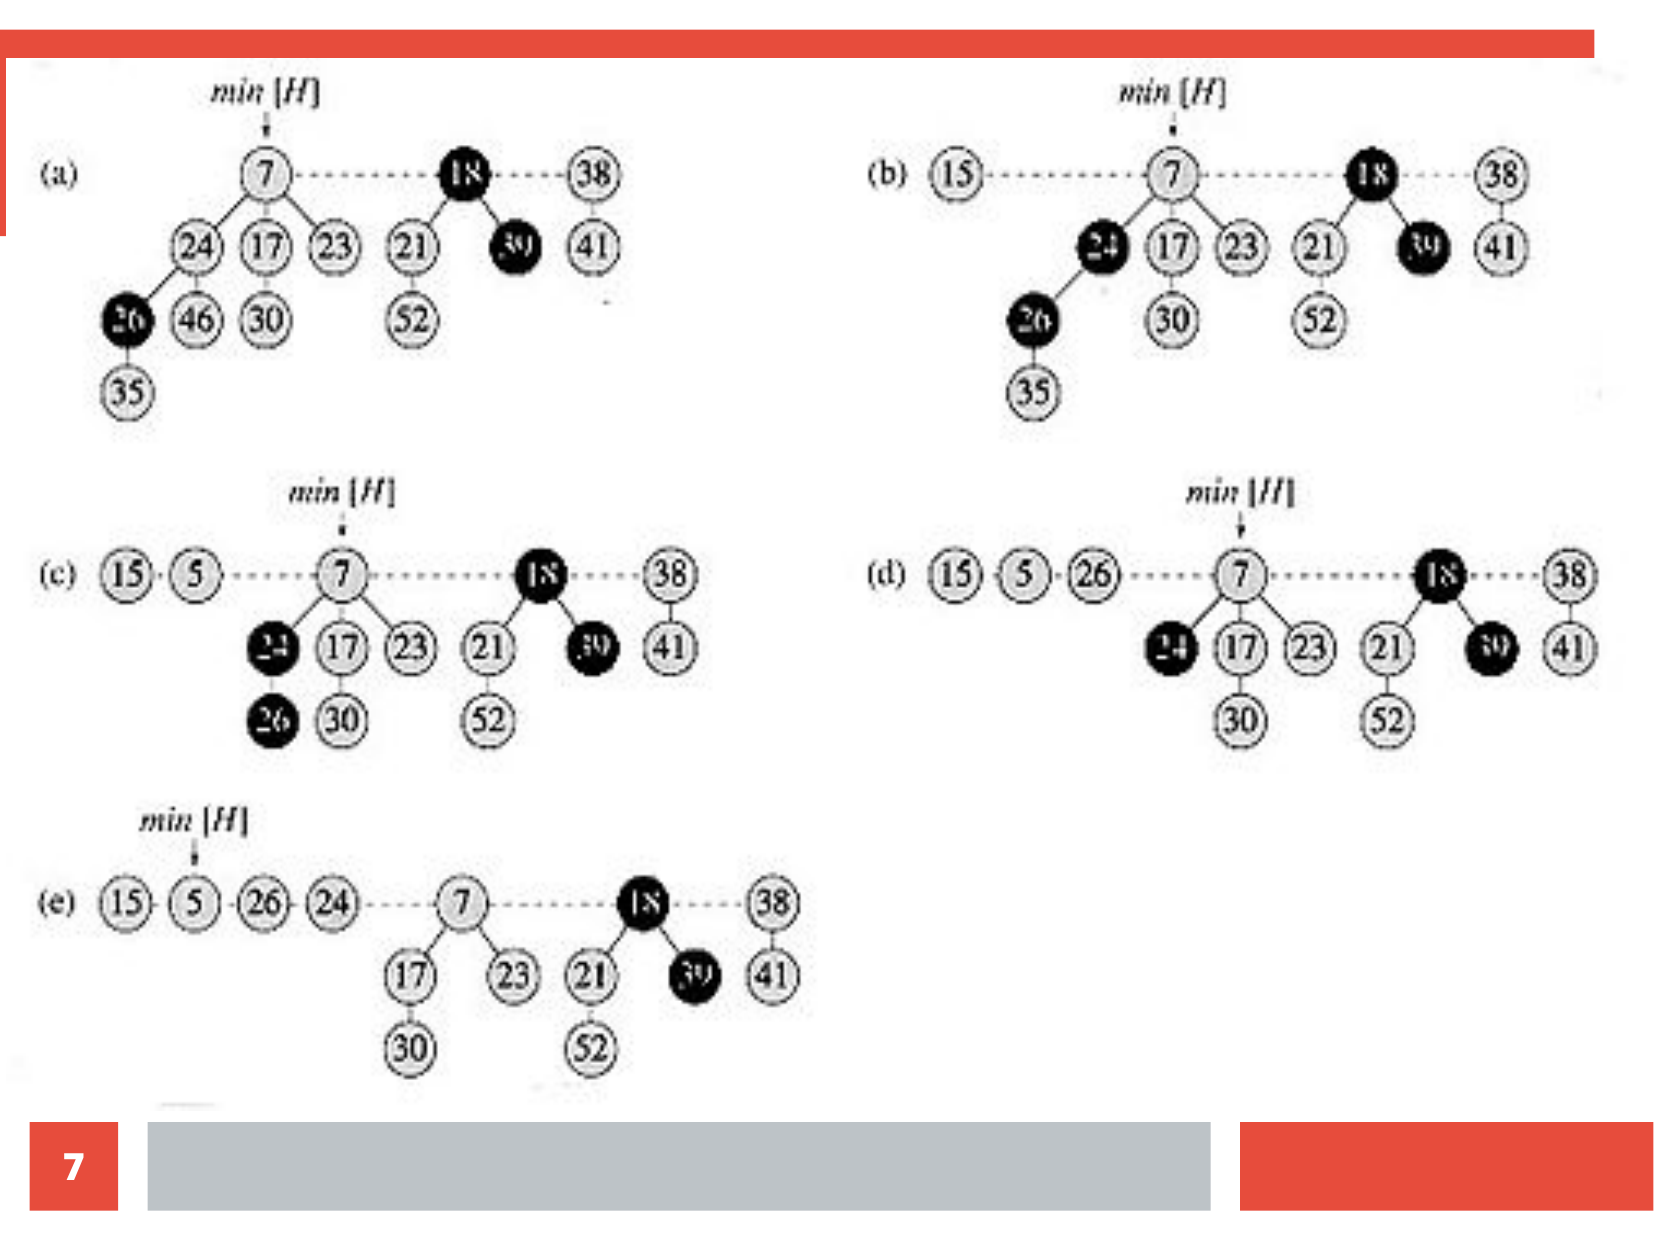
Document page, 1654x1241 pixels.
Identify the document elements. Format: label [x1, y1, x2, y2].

picture [6, 58, 1642, 1111]
